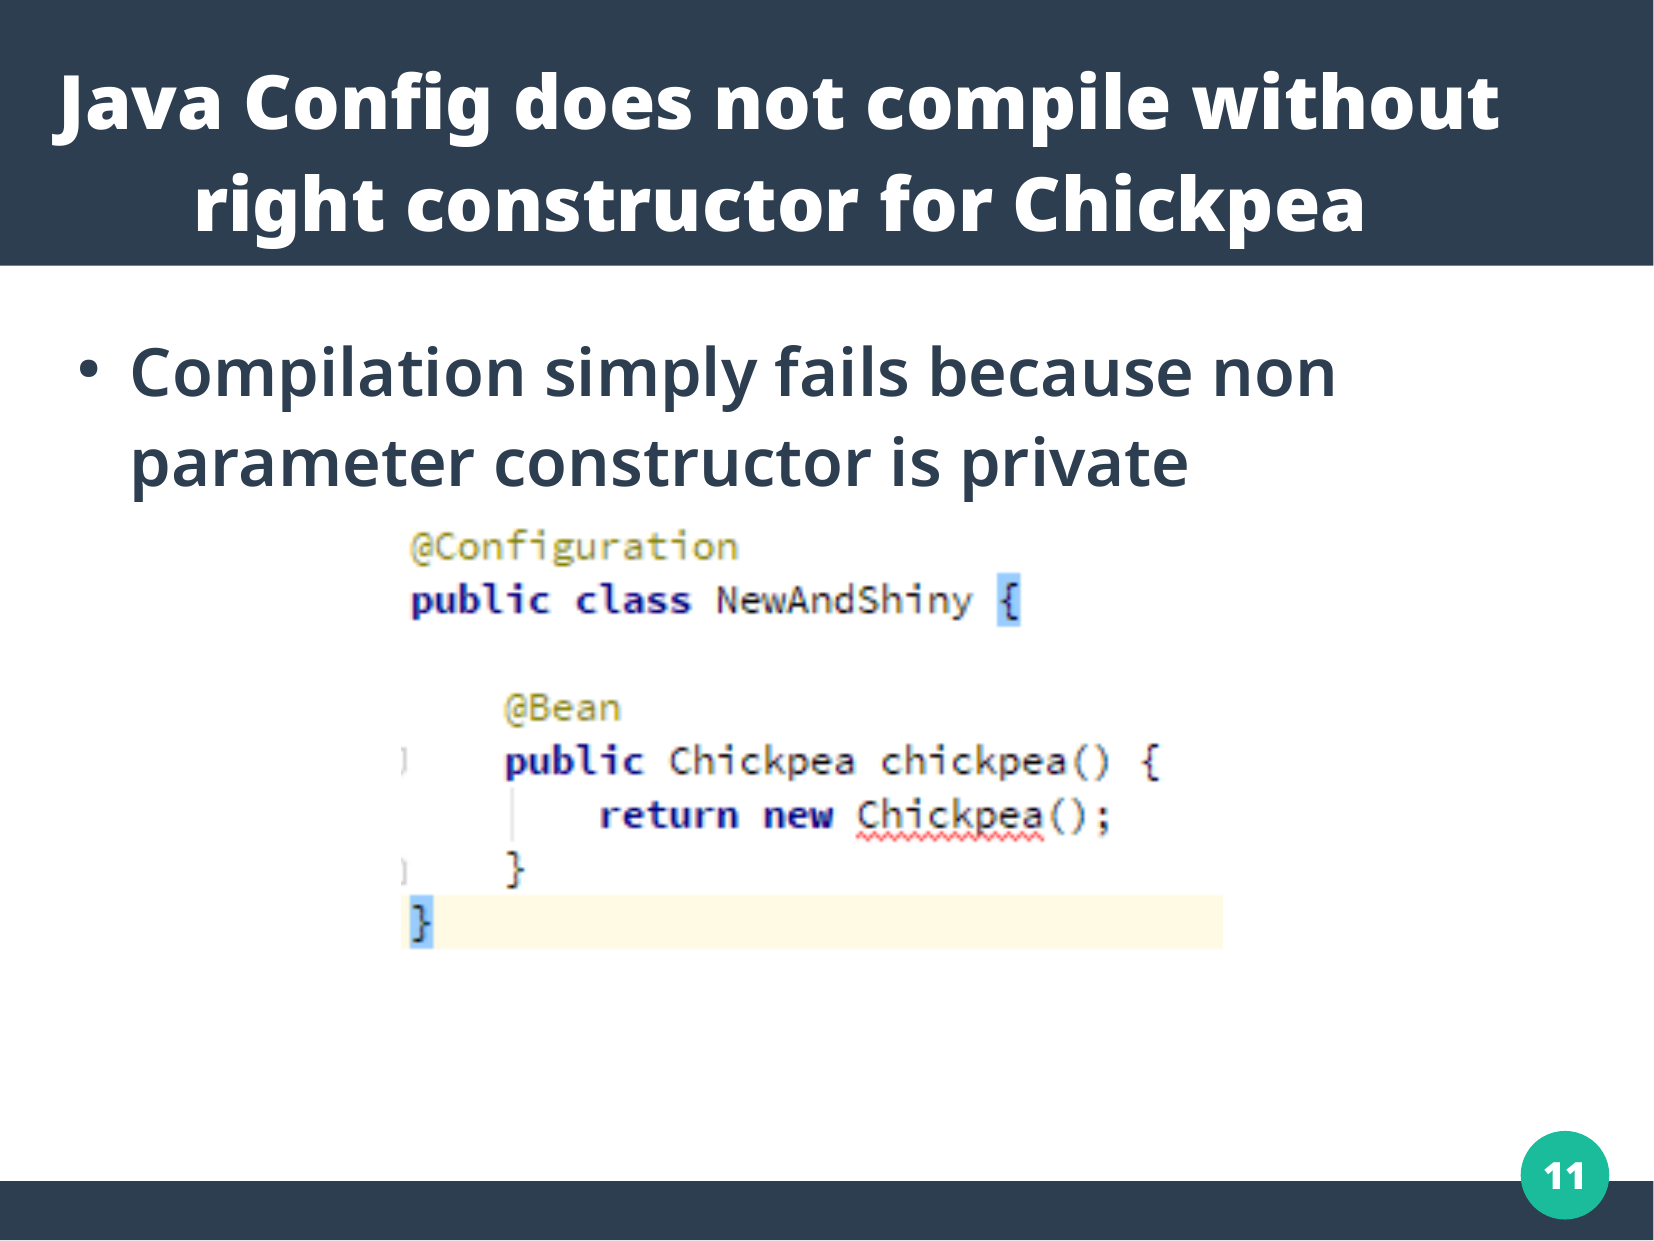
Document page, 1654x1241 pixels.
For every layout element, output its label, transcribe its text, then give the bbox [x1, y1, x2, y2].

list Compilation simply fails because non parameter constructor is private [59, 324, 1595, 1152]
picture [401, 507, 1223, 1018]
title Java Config does not compile without right constructor for Chickpea [59, 49, 1595, 207]
